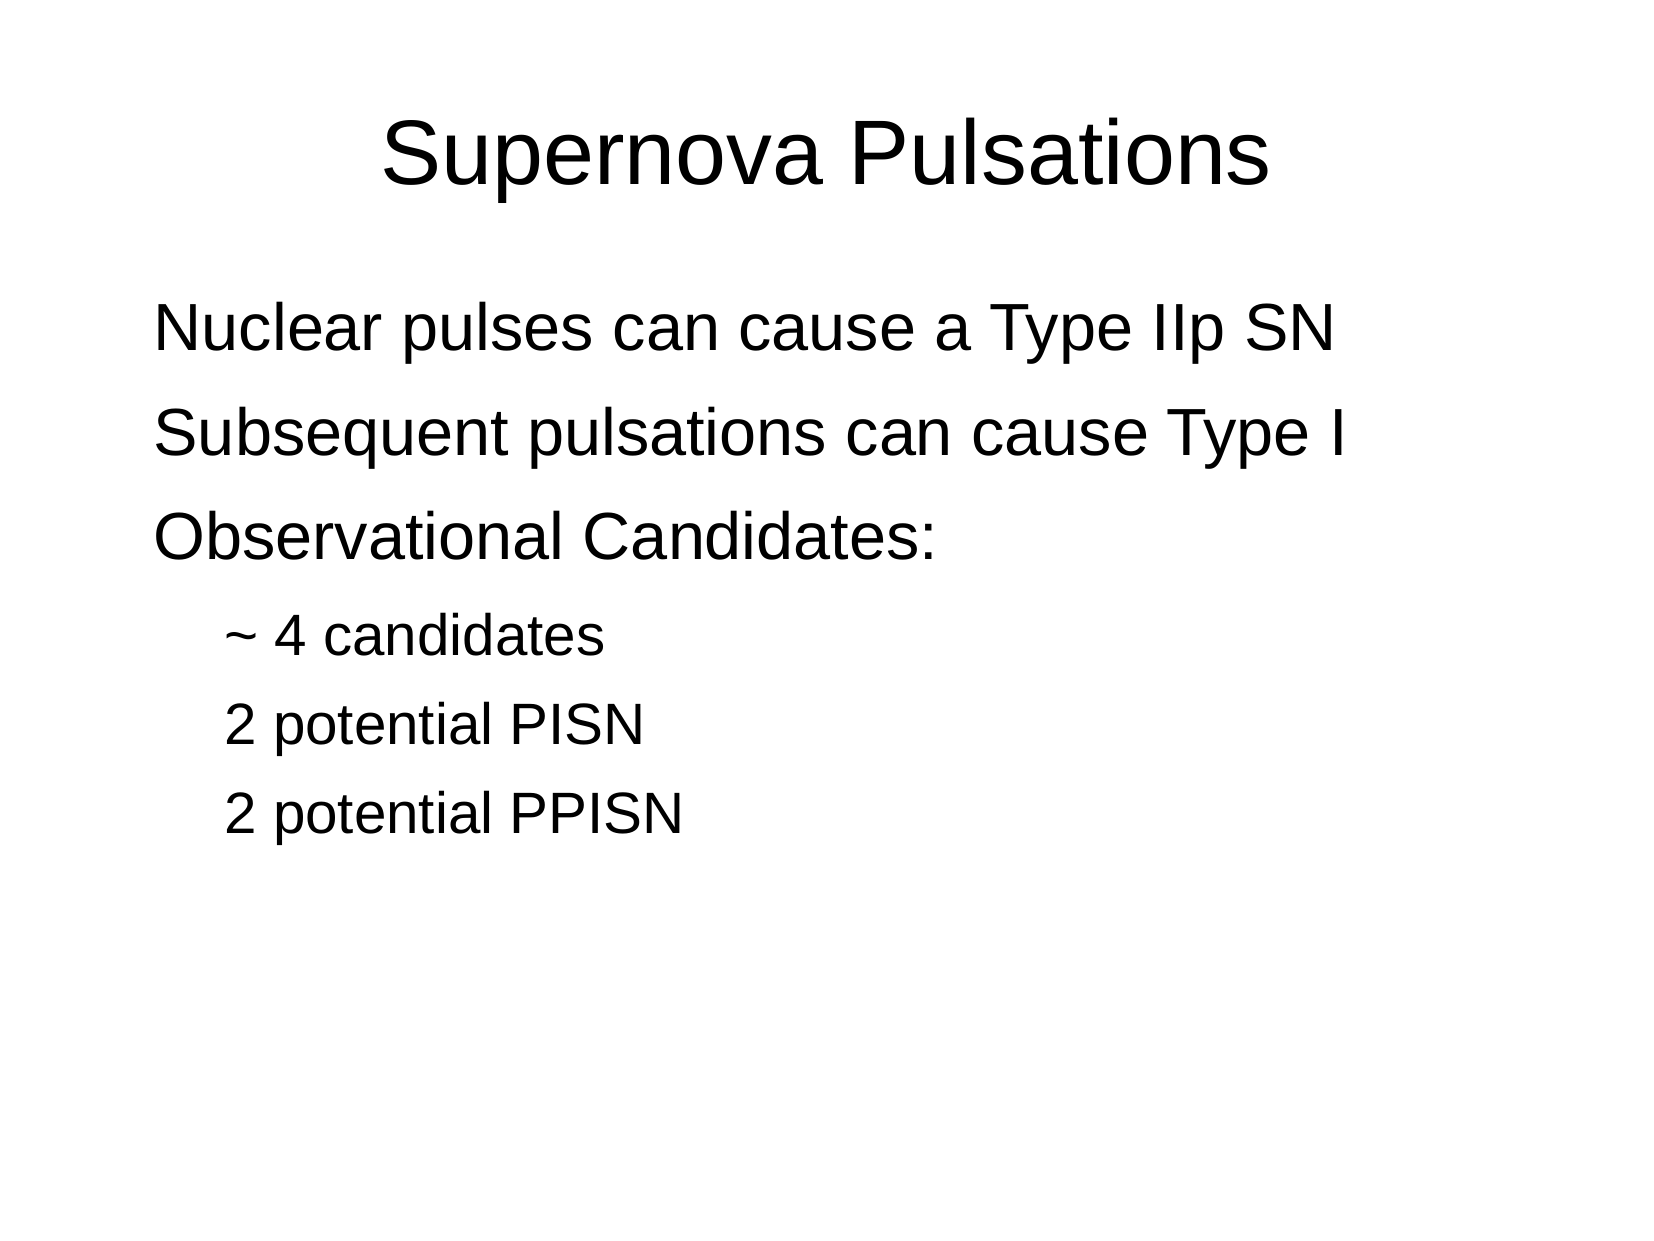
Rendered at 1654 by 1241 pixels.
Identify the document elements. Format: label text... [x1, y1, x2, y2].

list Nuclear pulses can cause a Type IIp SN Subsequent pulsations can cause Type I Observational Candidates: ~ 4 candidates 2 potential PISN 2 potential PPISN [82, 290, 1571, 1010]
title Supernova Pulsations [82, 49, 1571, 257]
